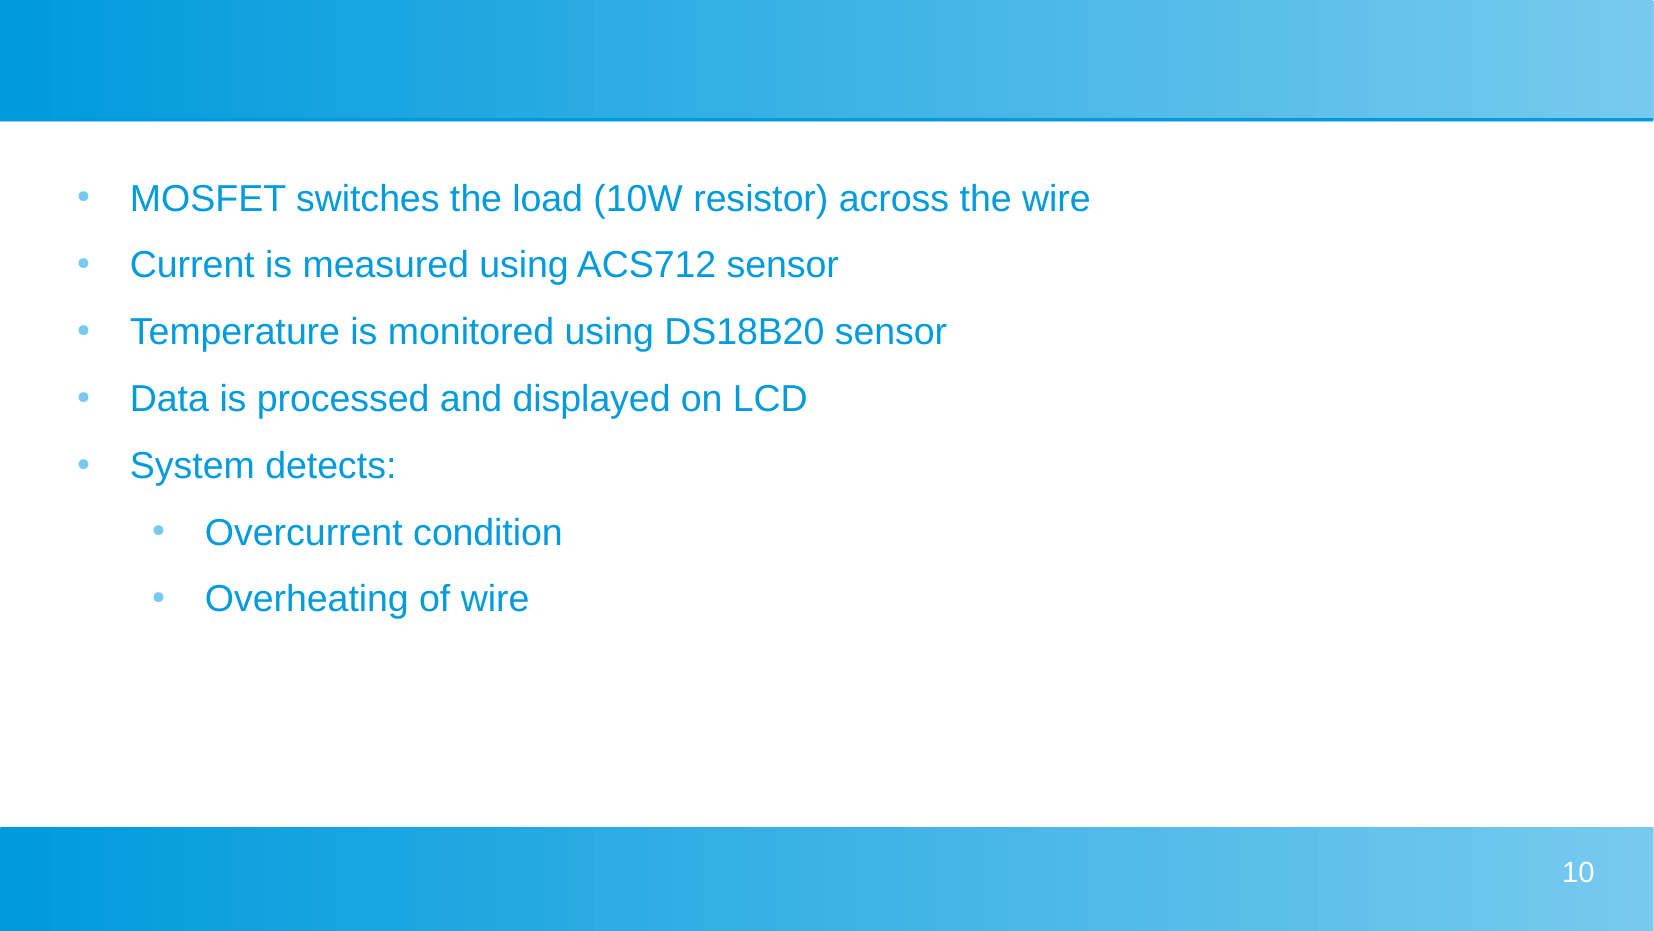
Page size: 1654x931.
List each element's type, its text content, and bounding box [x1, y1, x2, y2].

list MOSFET switches the load (10W resistor) across the wire Current is measured using ACS712 sensor Temperature is monitored using DS18B20 sensor Data is processed and displayed on LCD System detects: Overcurrent condition Overheating of wire [59, 177, 1595, 768]
